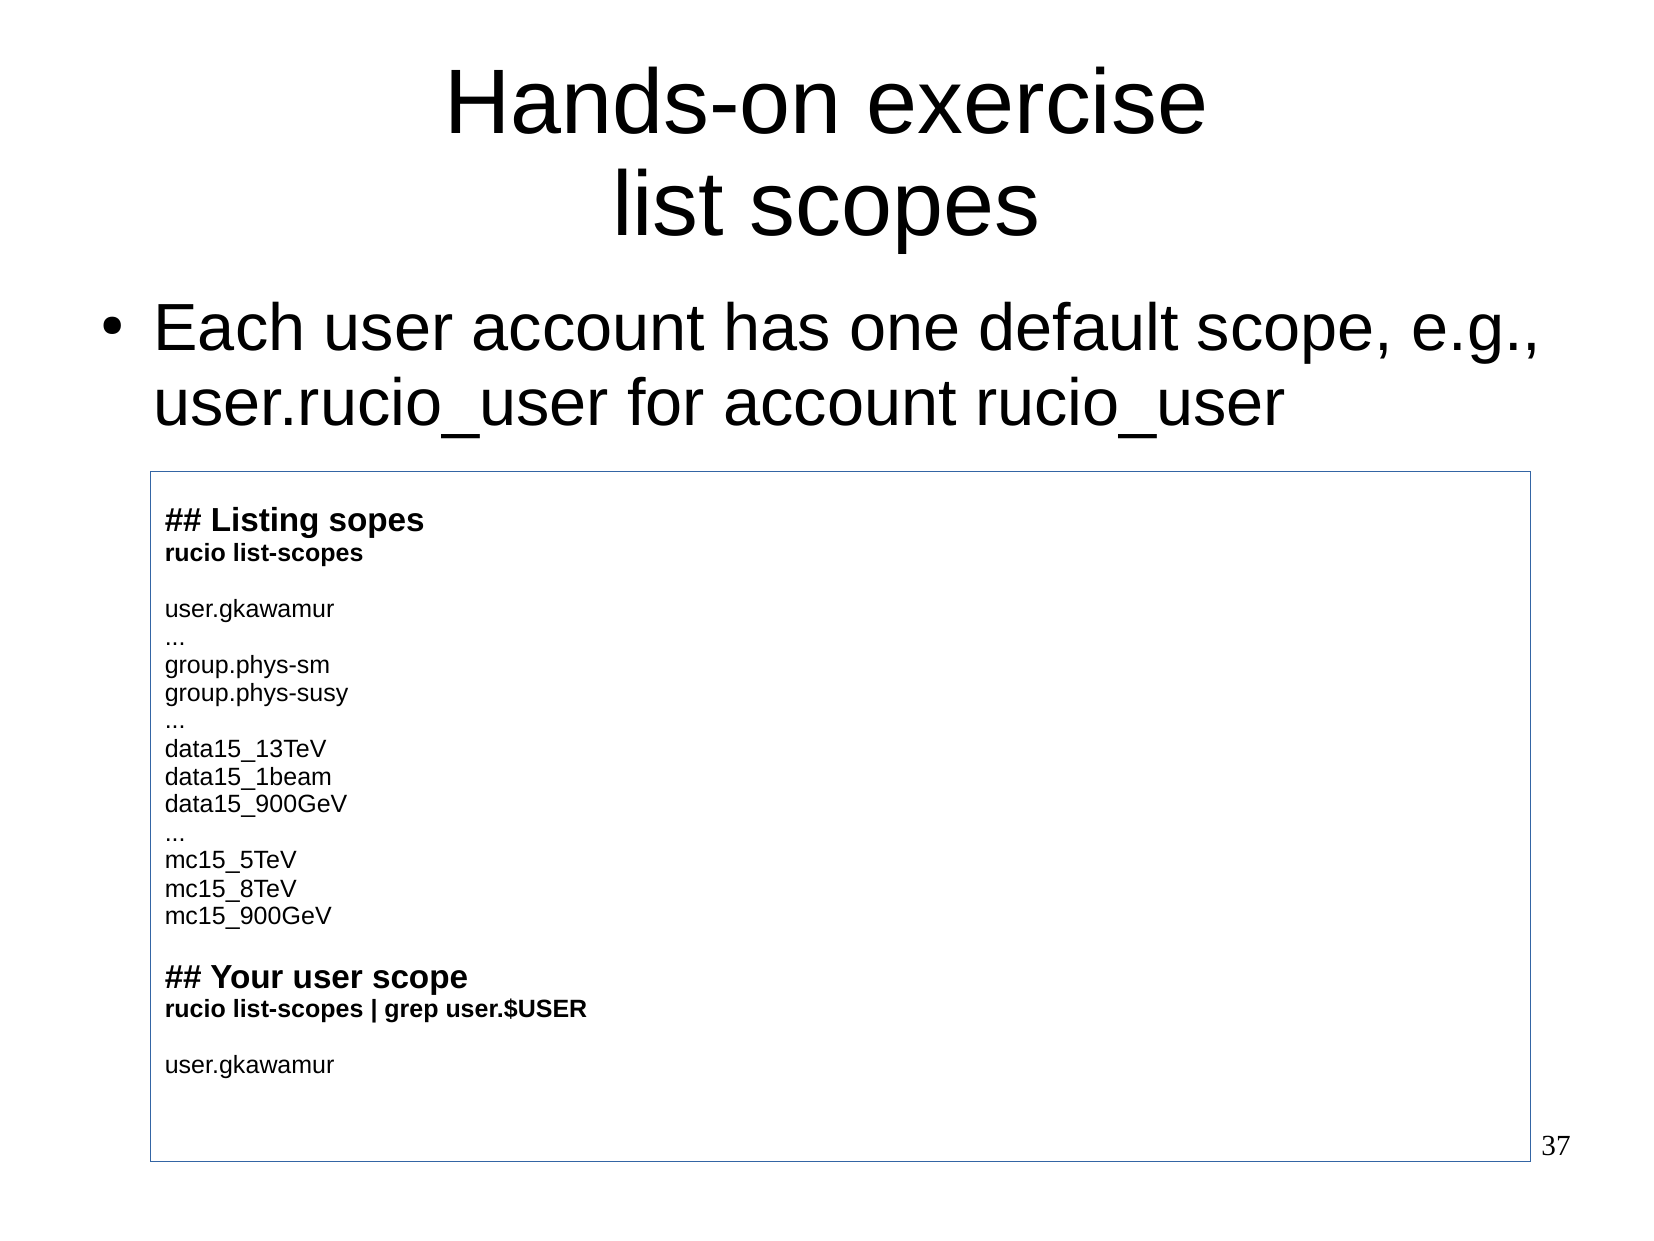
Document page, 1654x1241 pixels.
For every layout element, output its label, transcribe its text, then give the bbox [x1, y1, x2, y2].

list Each user account has one default scope, e.g., user.rucio_user for account rucio_user [82, 290, 1571, 1010]
text_box ## Listing sopes rucio list-scopes user.gkawamur ... group.phys-sm group.phys-susy ... data15_13TeV data15_1beam data15_900GeV ... mc15_5TeV mc15_8TeV mc15_900GeV ## Your user scope rucio list-scopes | grep user.$USER user.gkawamur [150, 471, 1531, 1162]
title Hands-on exercise list scopes [82, 49, 1571, 257]
